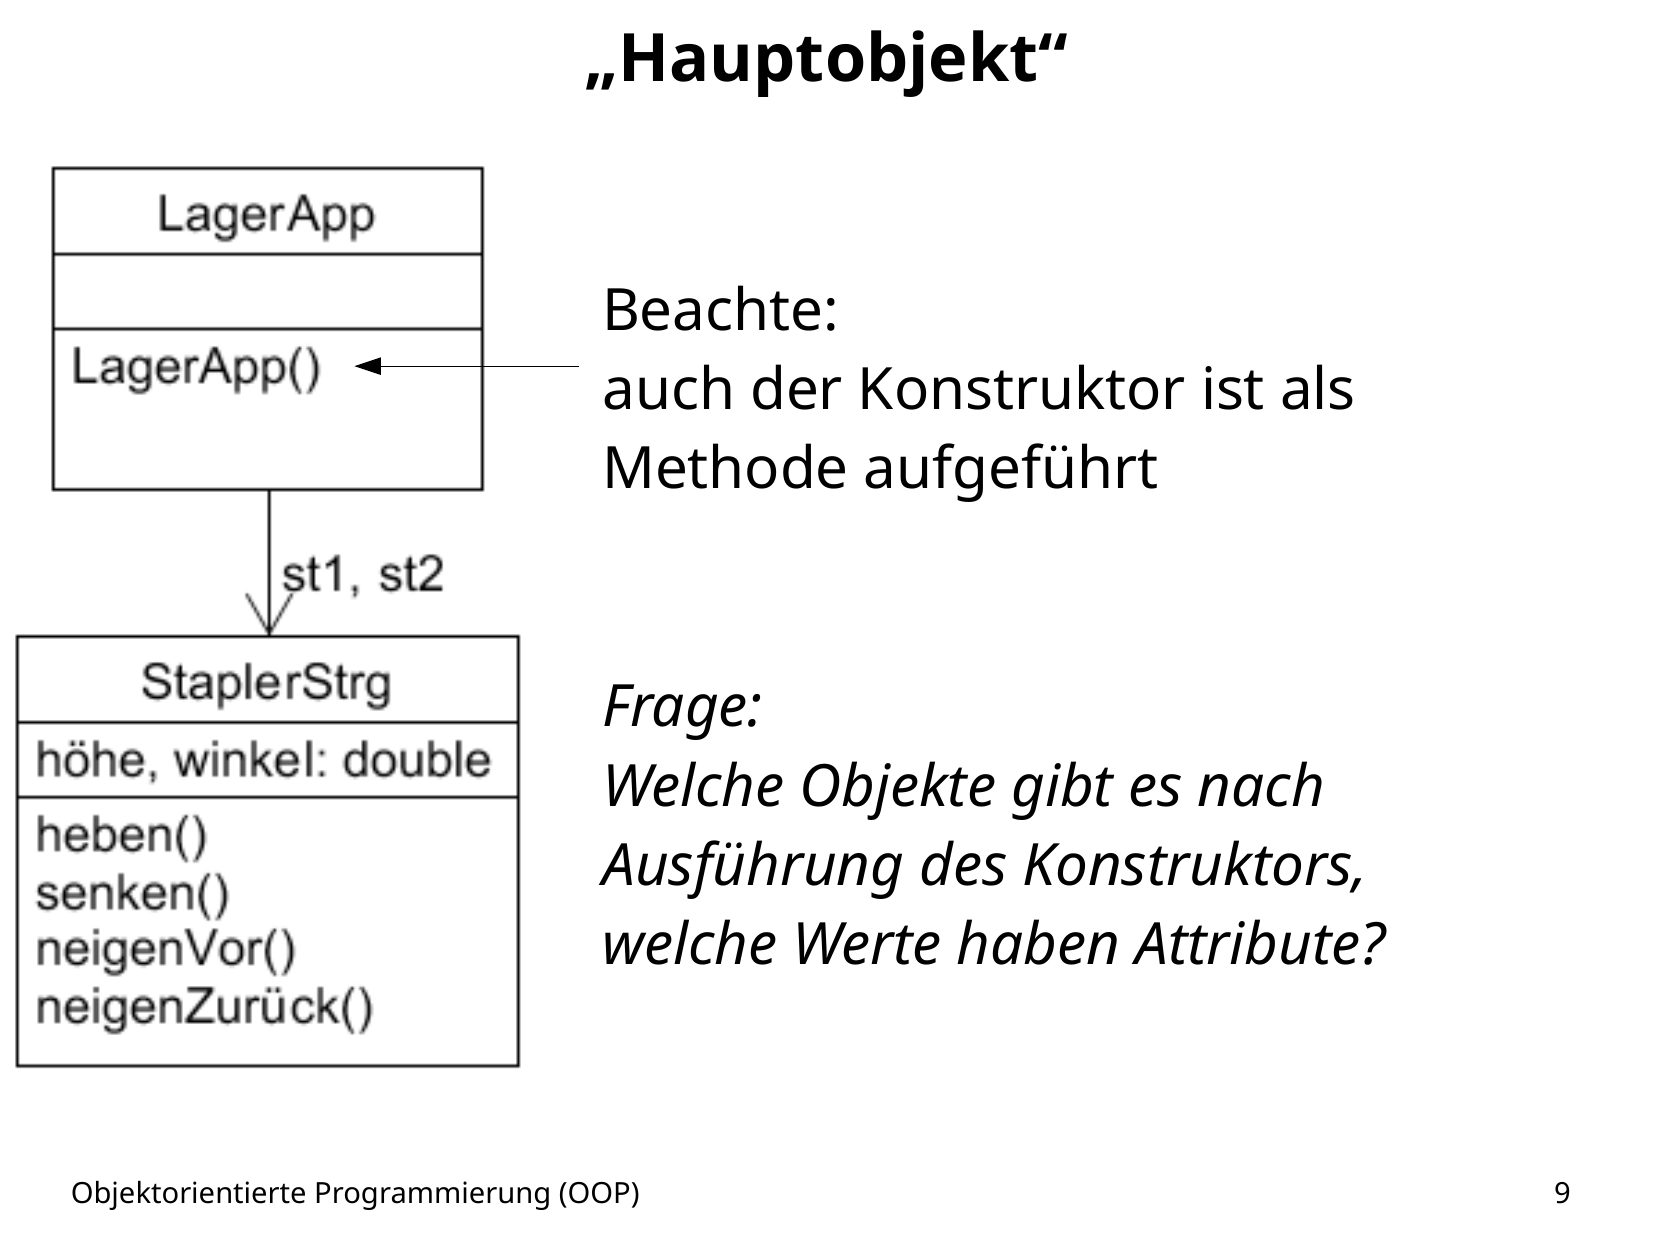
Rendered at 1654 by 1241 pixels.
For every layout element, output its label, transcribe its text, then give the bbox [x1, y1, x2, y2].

picture [14, 165, 1639, 1071]
list Beachte: auch der Konstruktor ist als Methode aufgeführt Frage: Welche Objekte gibt es nach Ausführung des Konstruktors, welche Werte haben Attribute? [602, 188, 1607, 1071]
title „Hauptobjekt“ [0, 5, 1654, 107]
